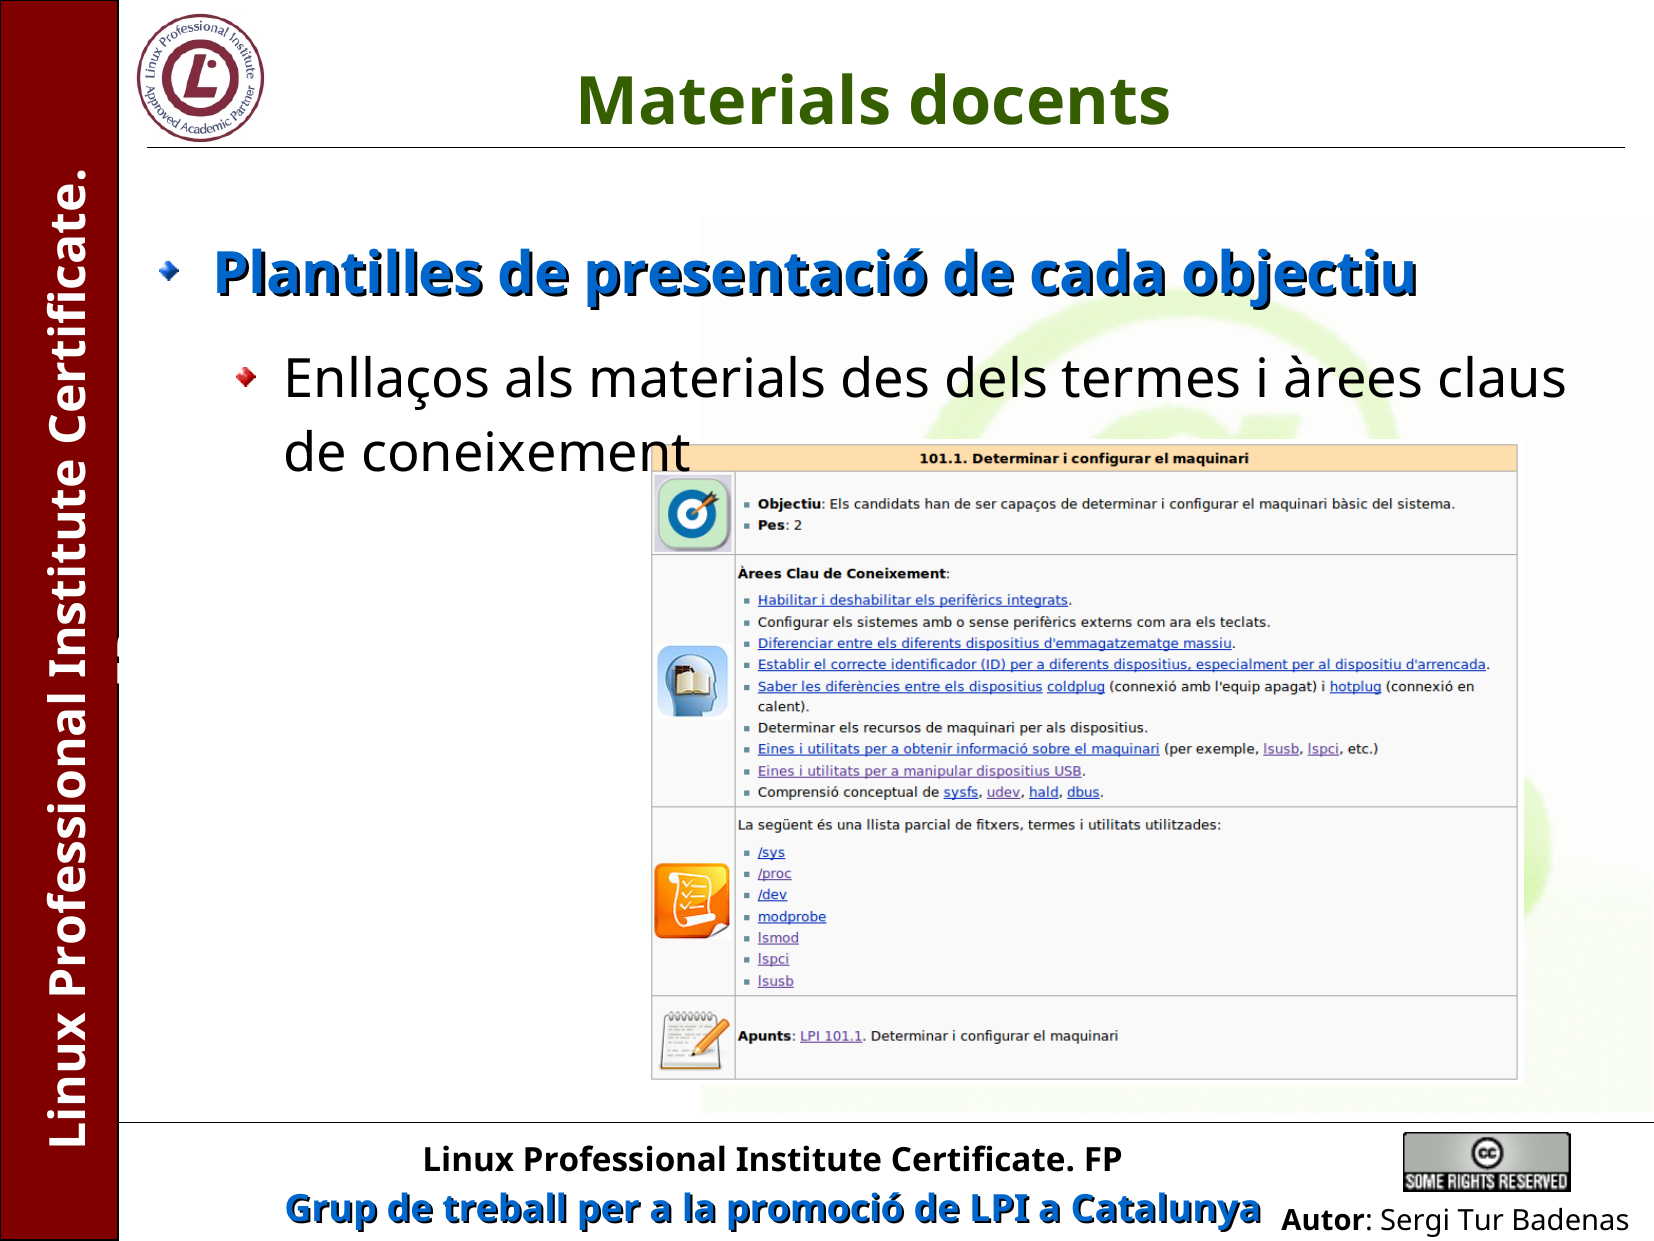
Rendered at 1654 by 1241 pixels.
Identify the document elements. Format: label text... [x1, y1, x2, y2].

picture [646, 217, 1654, 1113]
picture [135, 12, 265, 49]
picture [1403, 1132, 1571, 1192]
title Materials docents [129, 49, 1619, 148]
list Plantilles de presentació de cada objectiu Enllaços als materials des dels termes i àrees claus de coneixement [141, 231, 1630, 1066]
